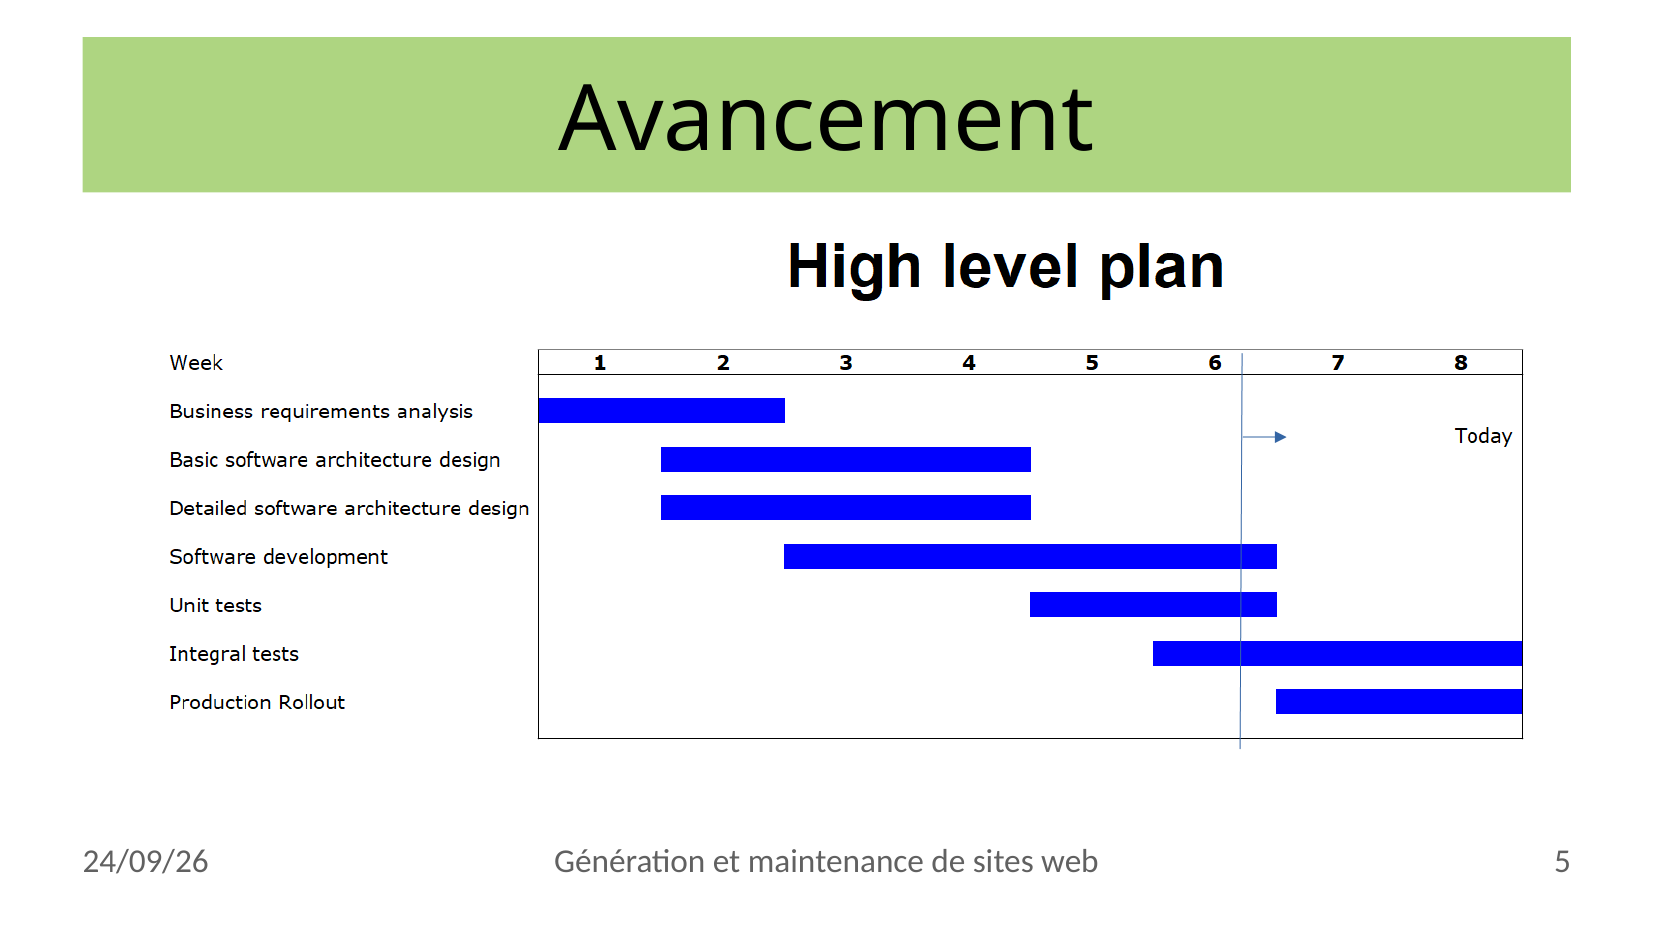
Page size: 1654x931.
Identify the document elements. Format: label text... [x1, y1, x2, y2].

title Avancement [82, 37, 1571, 193]
picture [0, 220, 1654, 804]
